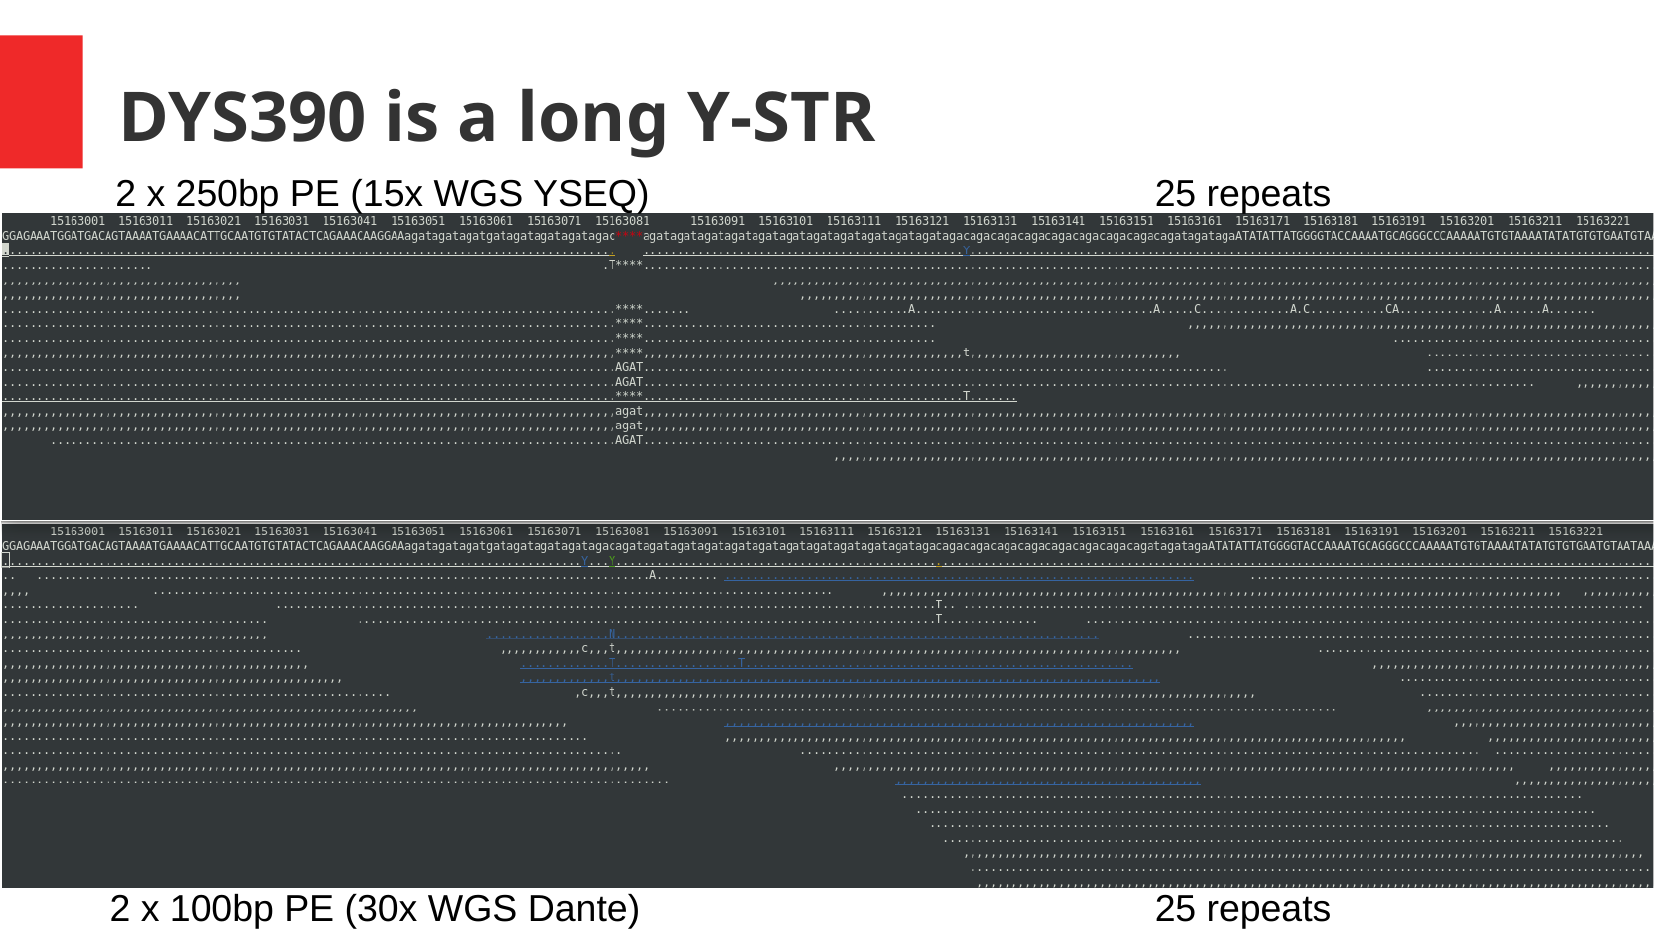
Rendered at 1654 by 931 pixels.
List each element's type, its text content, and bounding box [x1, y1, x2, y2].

title DYS390 is a long Y-STR [118, 37, 1081, 193]
text_box 2 x 250bp PE (15x WGS YSEQ) [100, 165, 666, 222]
picture [1, 212, 1654, 888]
text_box 25 repeats [1140, 165, 1347, 222]
text_box 2 x 100bp PE (30x WGS Dante) [94, 879, 656, 931]
text_box 25 repeats [1140, 879, 1357, 931]
